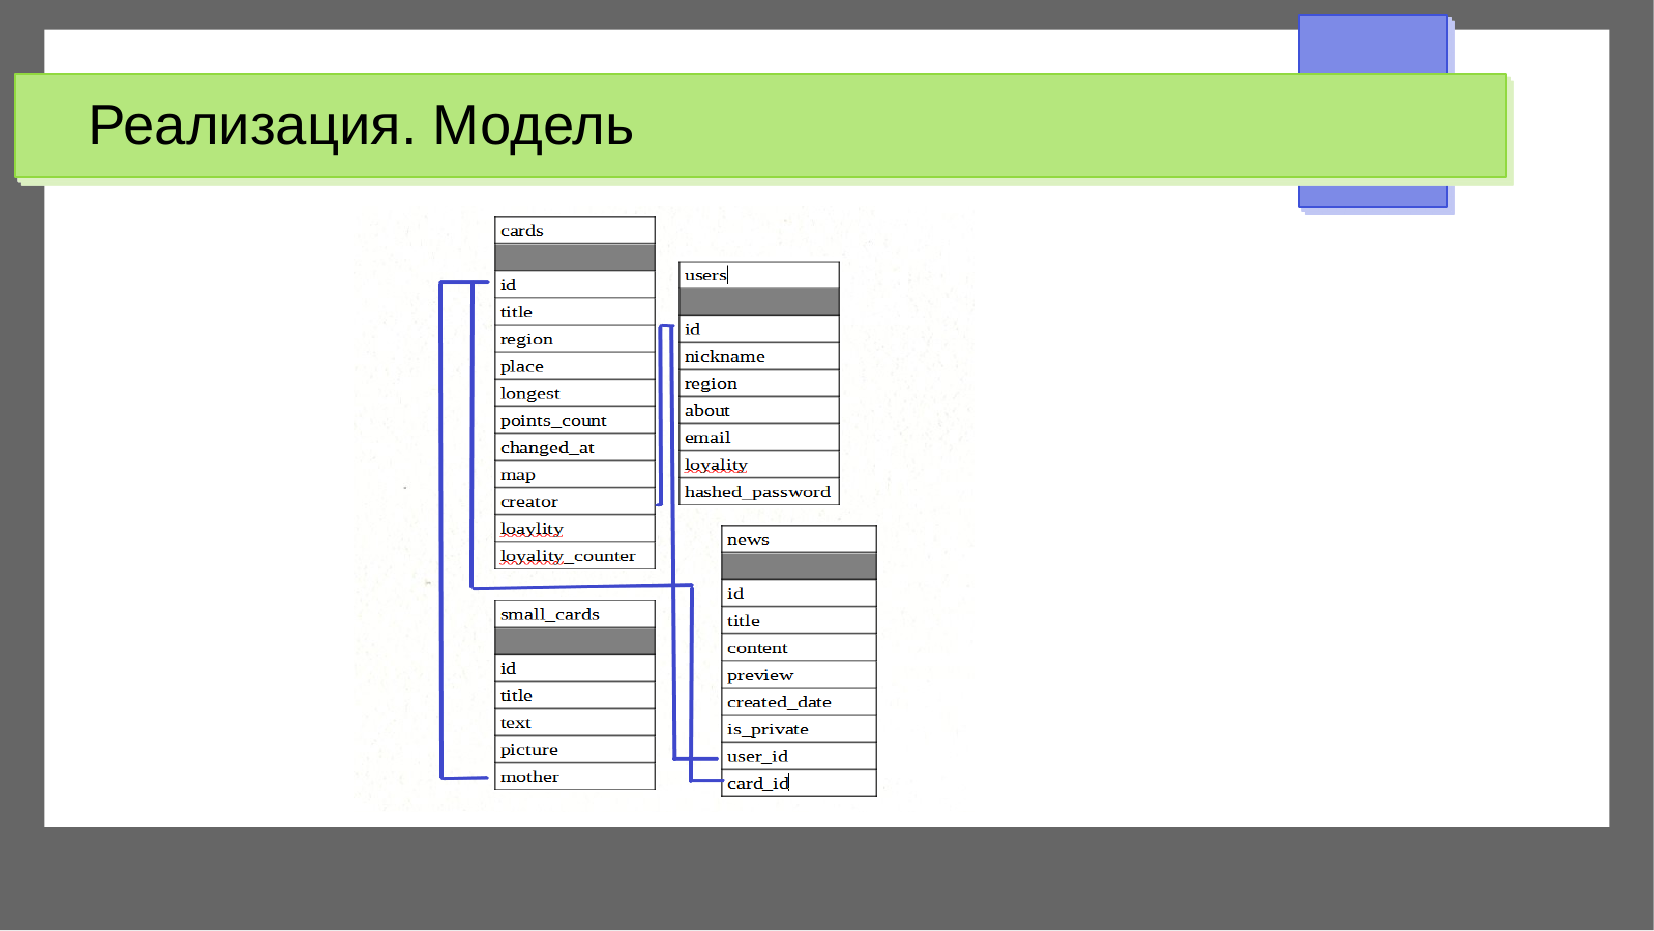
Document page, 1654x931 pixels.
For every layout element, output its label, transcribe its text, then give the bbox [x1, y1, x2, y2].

title Реализация. Модель [88, 73, 1506, 178]
picture [354, 206, 975, 813]
